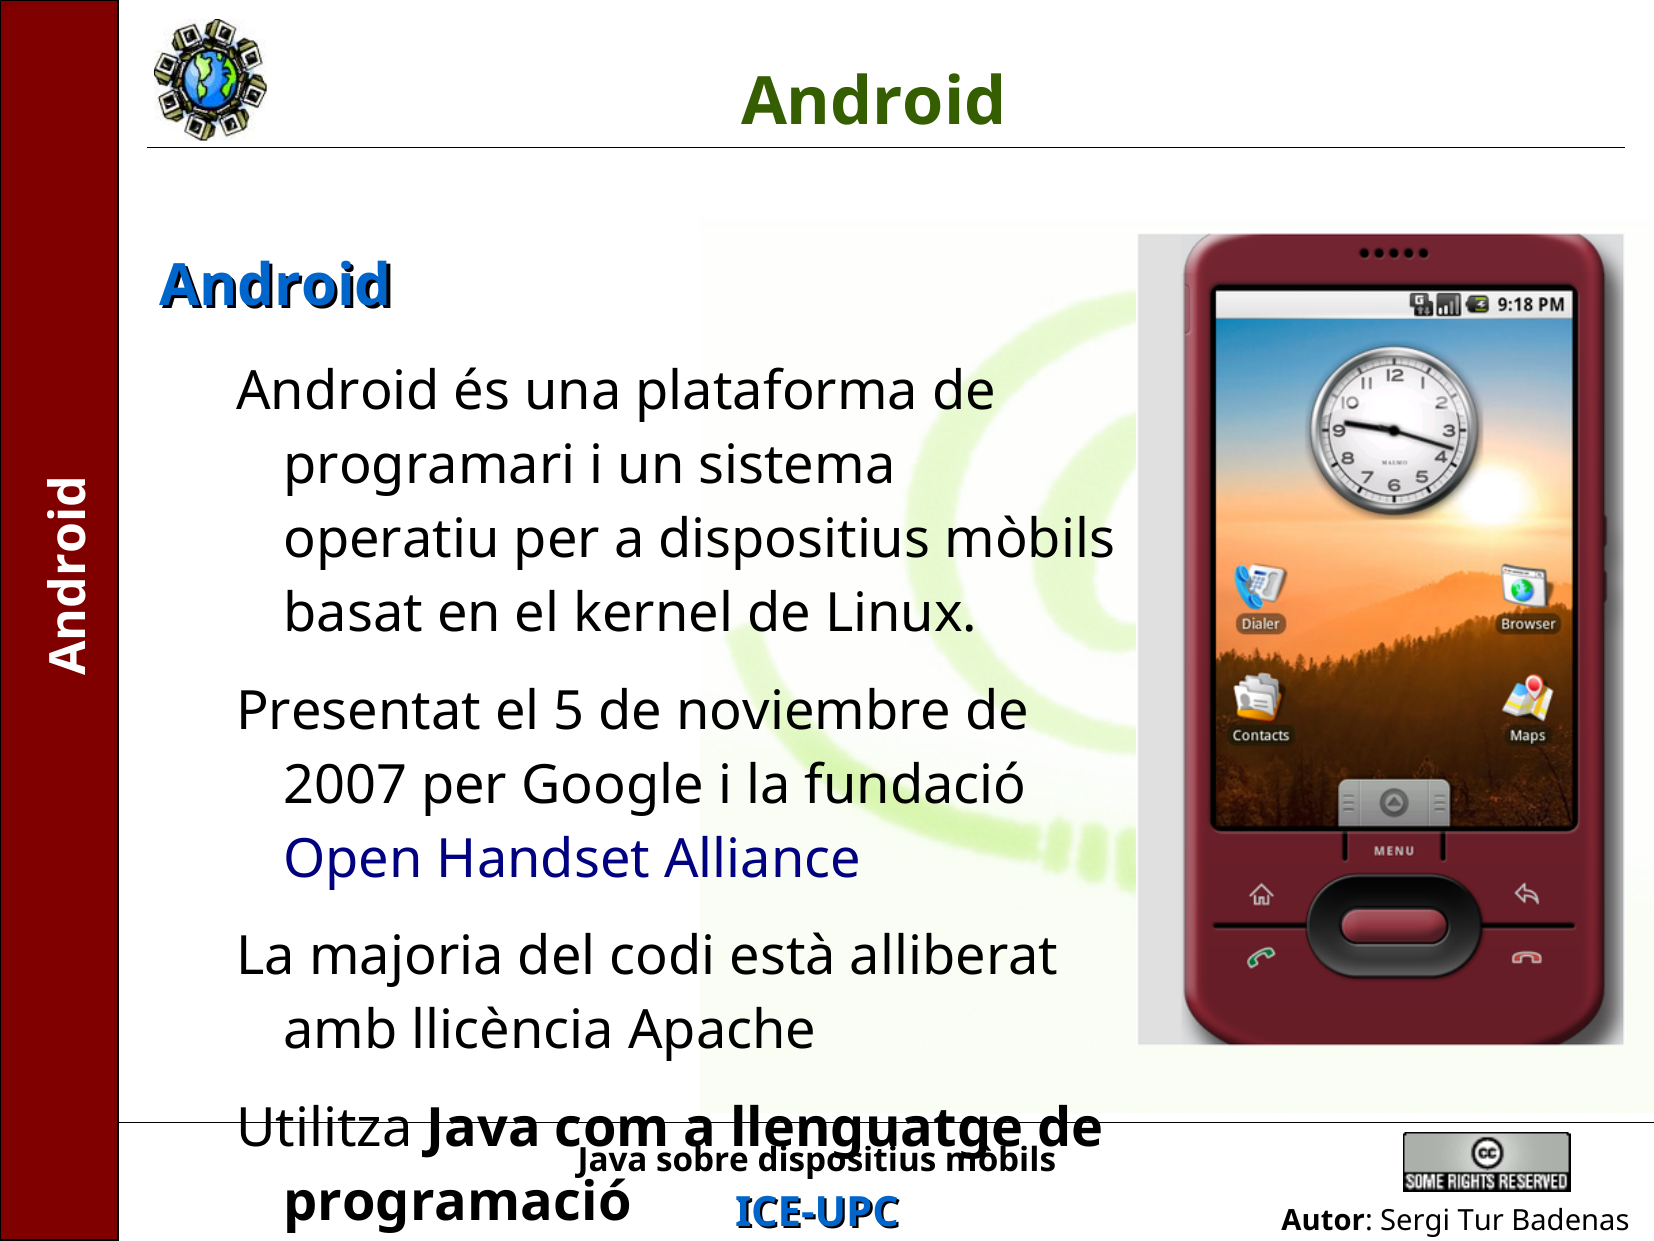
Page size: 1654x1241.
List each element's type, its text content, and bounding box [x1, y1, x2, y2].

title Android [129, 56, 1619, 141]
list Android Android és una plataforma de programari i un sistema operatiu per a dispositius mòbils basat en el kernel de Linux. Presentat el 5 de noviembre de 2007 per Google i la fundació Open Handset Alliance La majoria del codi està alliberat amb llicència Apache Utilitza Java com a llenguatge de programació http://www.android.com/ [141, 242, 1122, 1078]
picture [1403, 1132, 1571, 1192]
picture [700, 217, 1654, 1113]
picture [154, 19, 268, 56]
